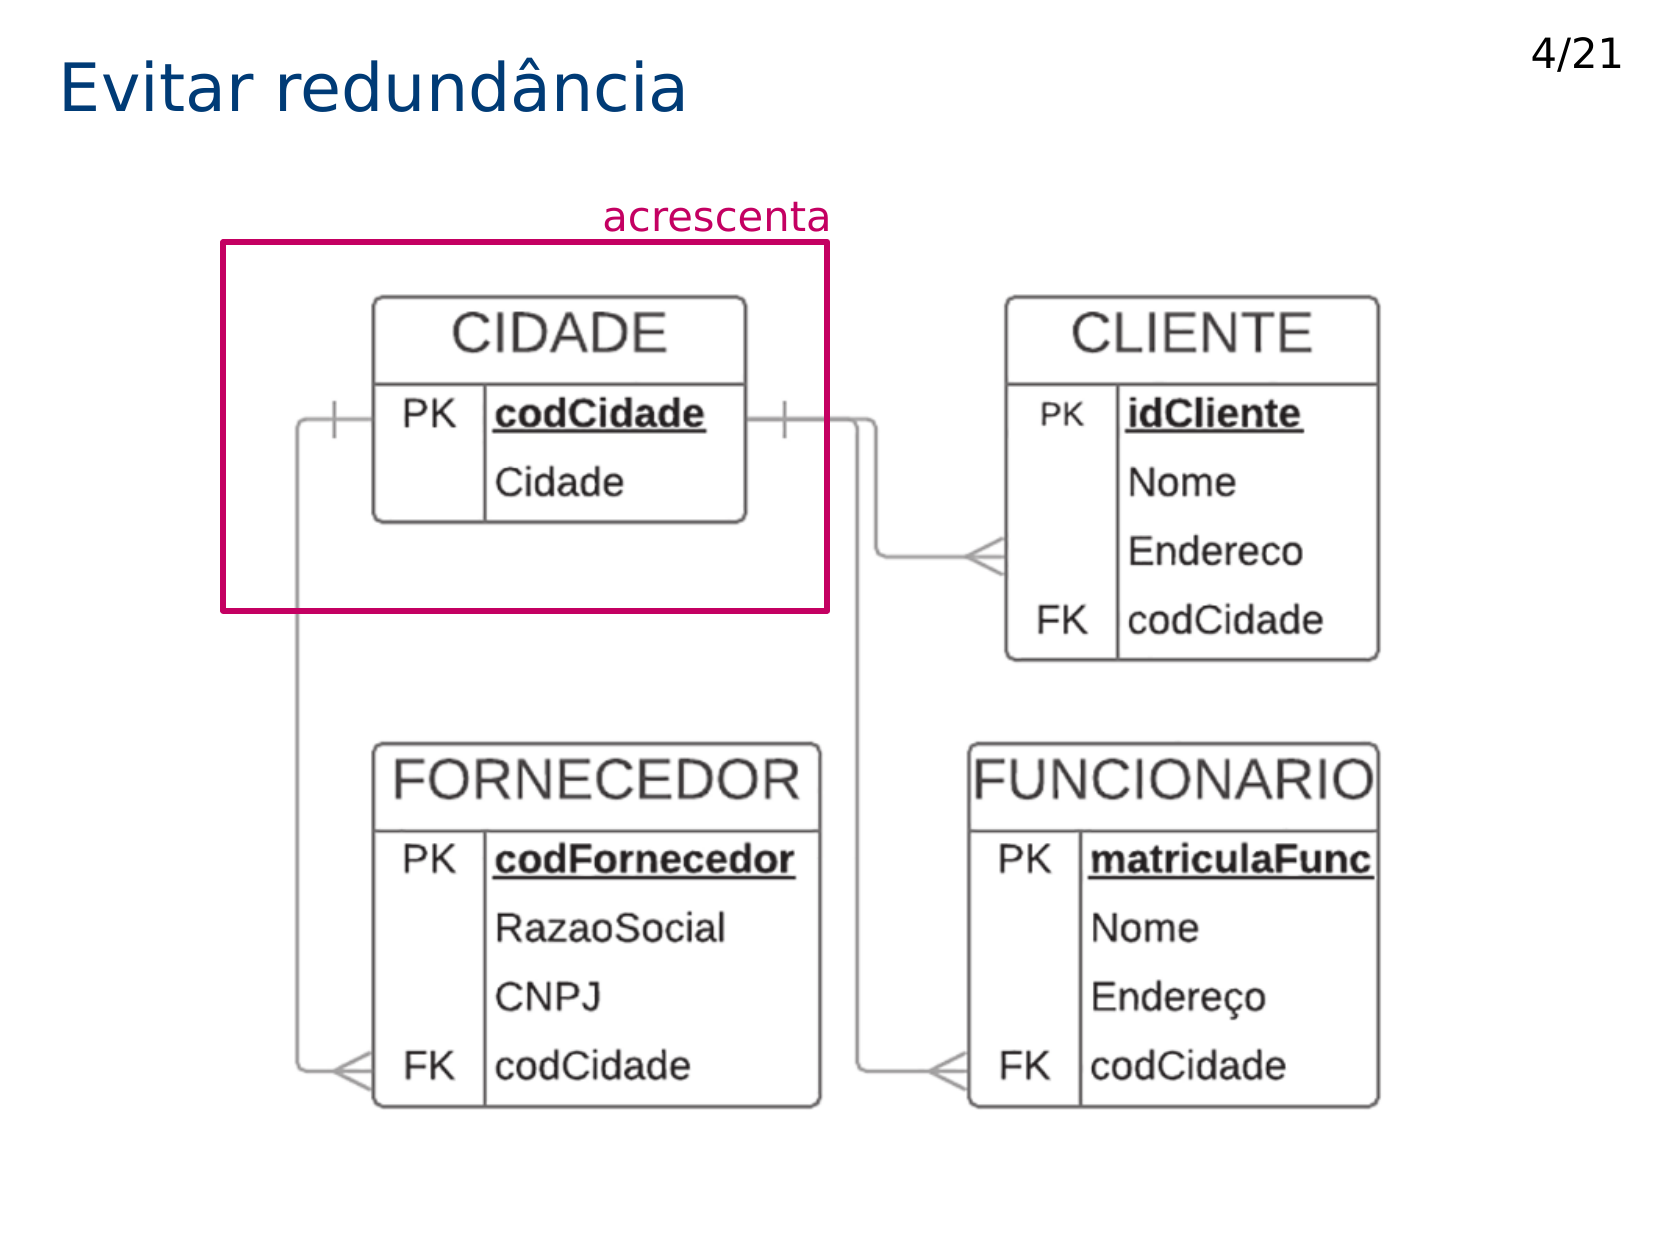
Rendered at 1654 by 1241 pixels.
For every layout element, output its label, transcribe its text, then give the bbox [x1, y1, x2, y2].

picture [226, 265, 824, 608]
picture [223, 265, 1453, 1136]
text_box acrescenta [587, 185, 847, 249]
title Evitar redundância [59, 29, 1506, 148]
